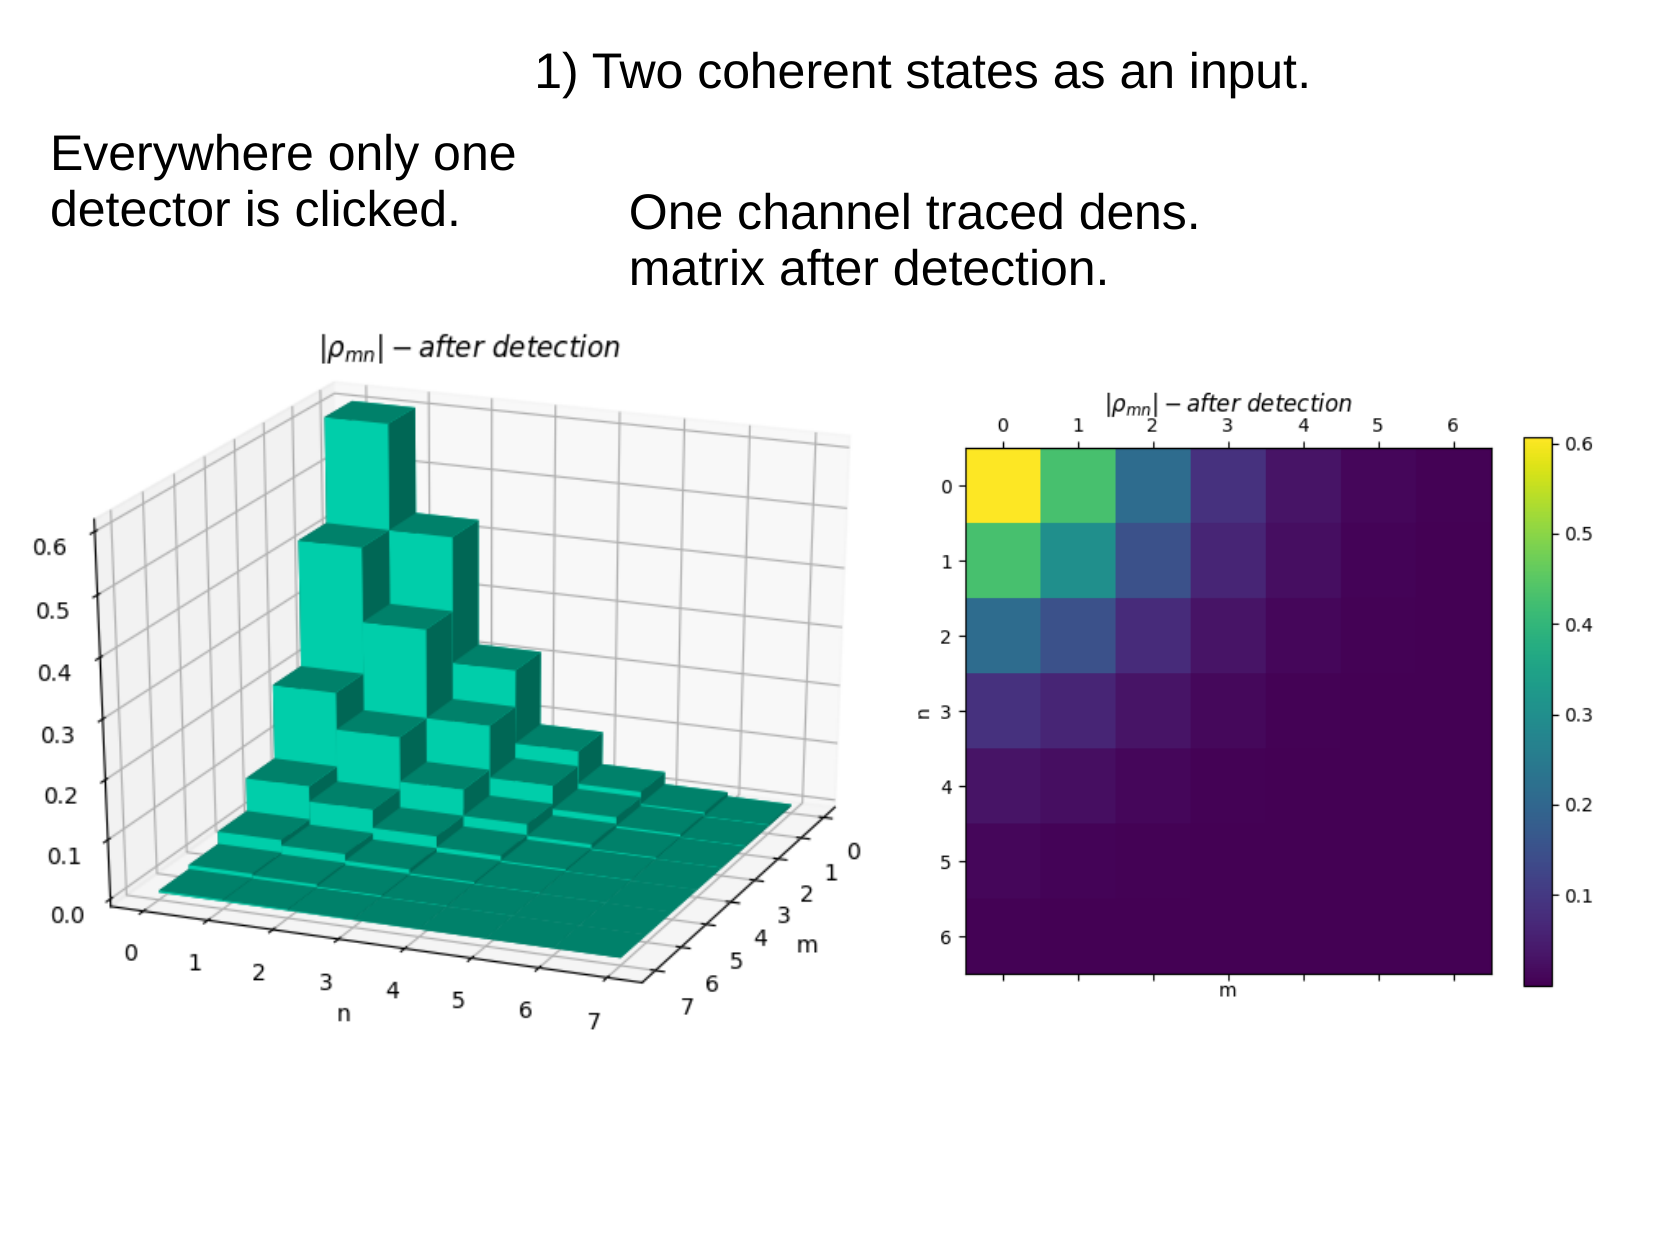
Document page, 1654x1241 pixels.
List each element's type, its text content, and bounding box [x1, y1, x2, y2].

text_box 1) Two coherent states as an input. [519, 35, 1335, 119]
picture [11, 307, 875, 1054]
picture [909, 371, 1607, 1016]
text_box Everywhere only one detector is clicked. [35, 118, 532, 245]
text_box One channel traced dens. matrix after detection. [614, 177, 1217, 304]
